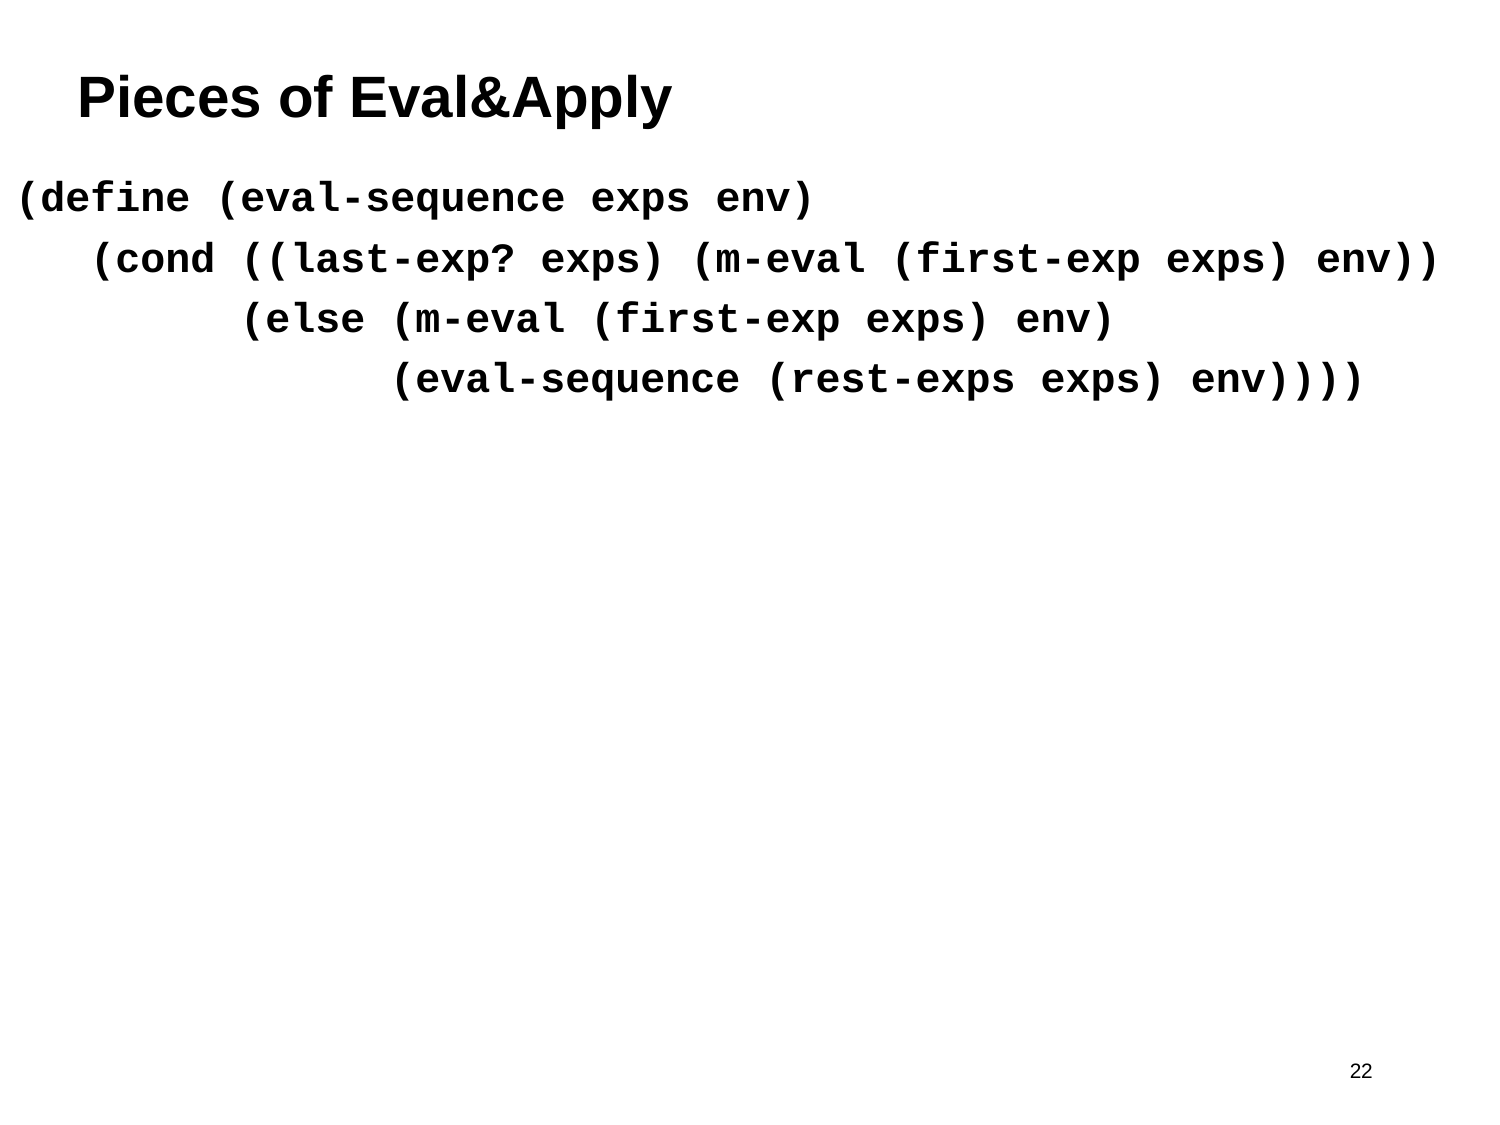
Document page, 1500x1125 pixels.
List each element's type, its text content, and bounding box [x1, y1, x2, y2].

text_box (define (eval-sequence exps env) (cond ((last-exp? exps) (m-eval (first-exp exps) env)) (else (m-eval (first-exp exps) env) (eval-sequence (rest-exps exps) env)))) [0, 162, 1500, 1000]
text_box <number> [1025, 1049, 1388, 1101]
text_box Pieces of Eval&Apply [62, 24, 1338, 162]
